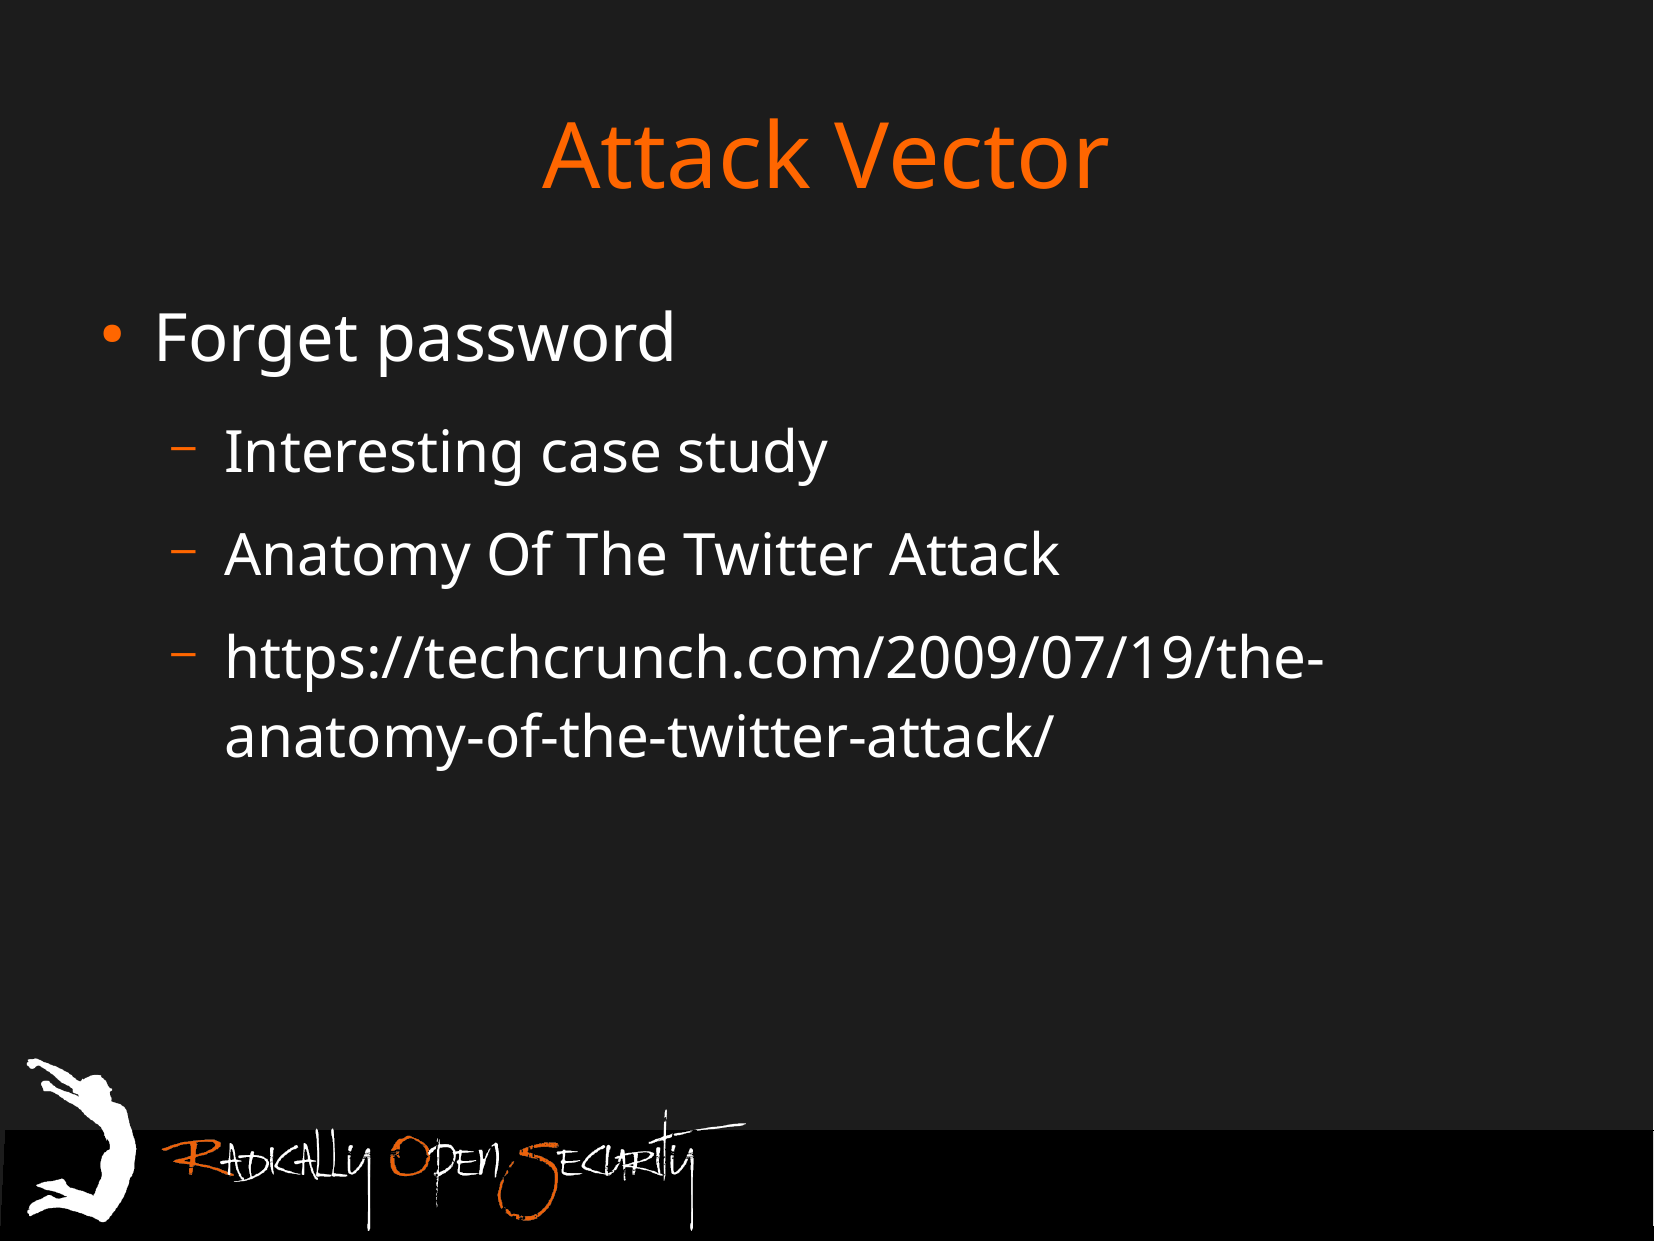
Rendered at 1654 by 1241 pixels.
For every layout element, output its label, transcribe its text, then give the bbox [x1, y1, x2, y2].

title Attack Vector [82, 49, 1571, 257]
picture [0, 1022, 778, 1241]
list Forget password Interesting case study Anatomy Of The Twitter Attack https://techcrunch.com/2009/07/19/the-anatomy-of-the-twitter-attack/ [82, 290, 1571, 1010]
